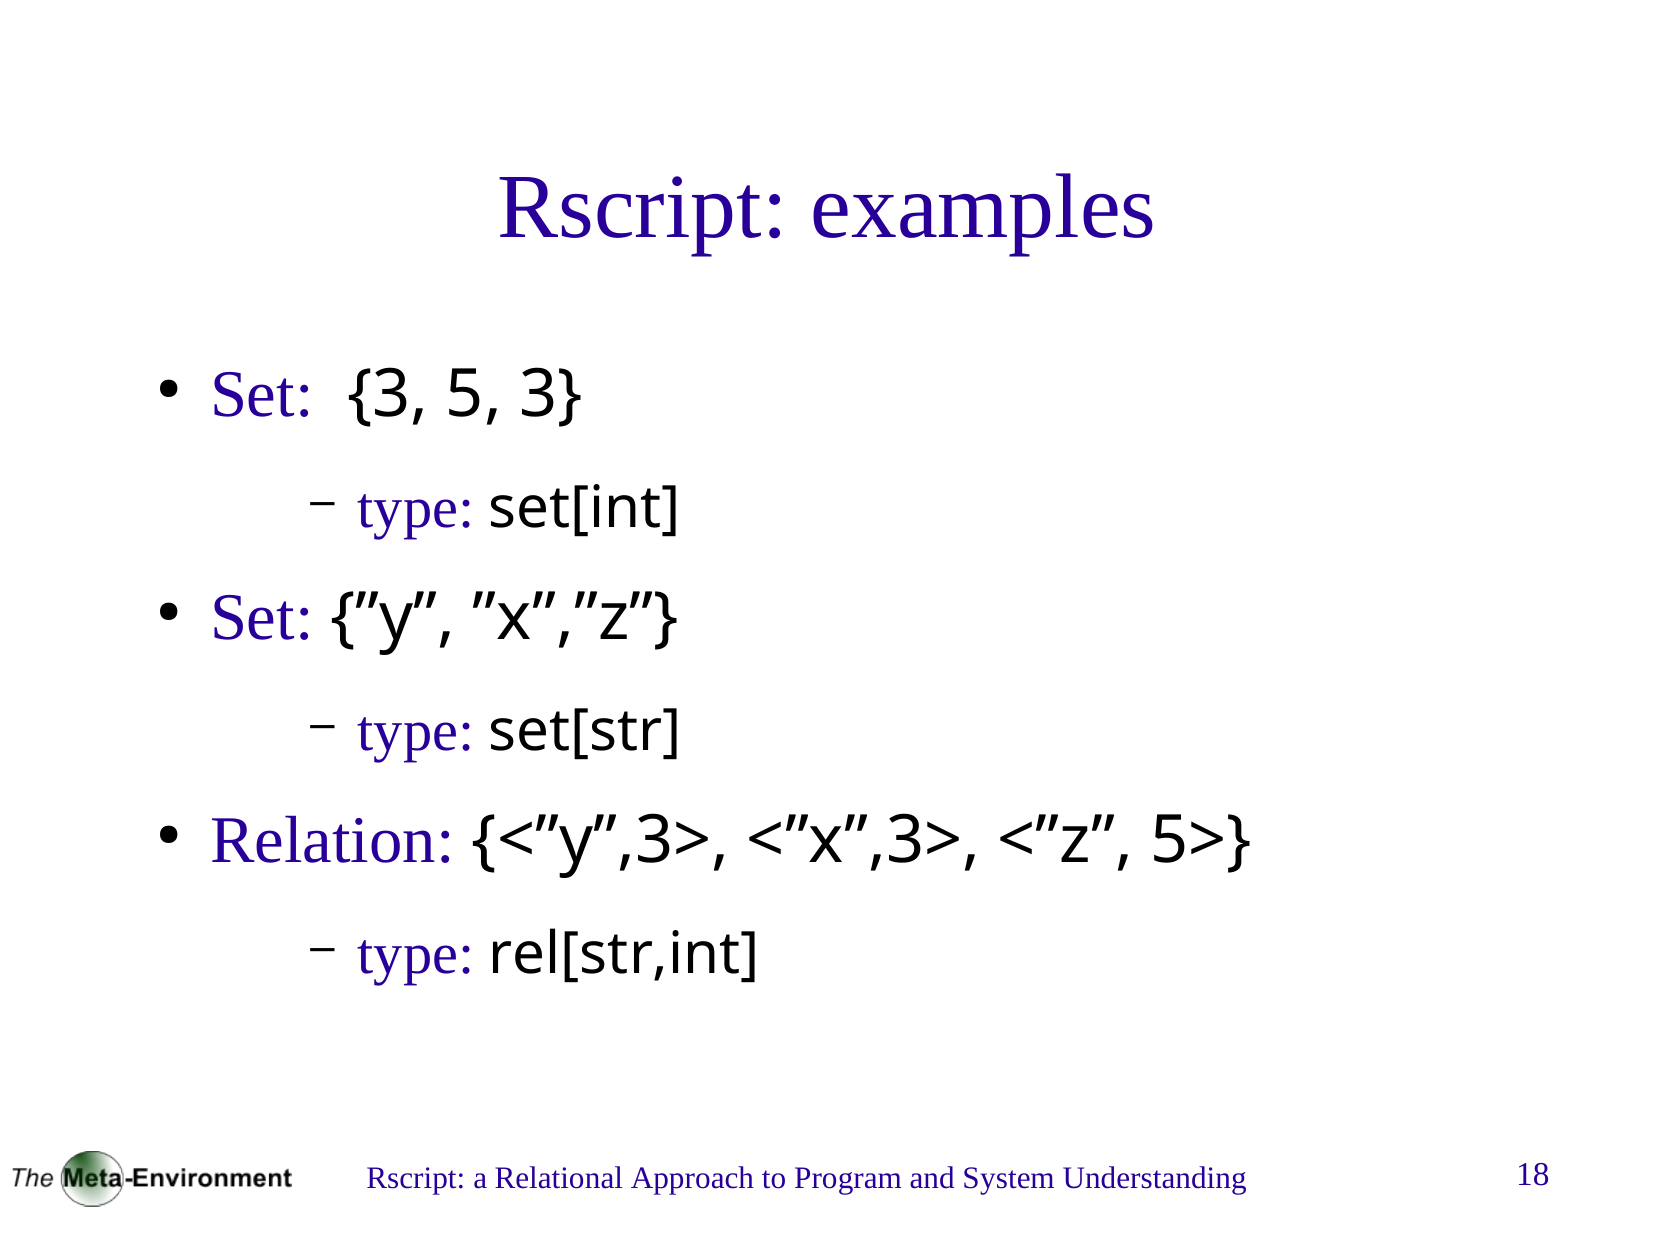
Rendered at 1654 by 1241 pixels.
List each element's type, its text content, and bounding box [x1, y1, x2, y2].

list Set: {3, 5, 3} type: set[int] Set: {”y”, ”x”,”z”} type: set[str] Relation: {<”y”,3>, <”x”,3>, <”z”, 5>} type: rel[str,int] [121, 344, 1534, 1241]
picture [12, 1151, 121, 1207]
title Rscript: examples [121, 102, 1534, 311]
